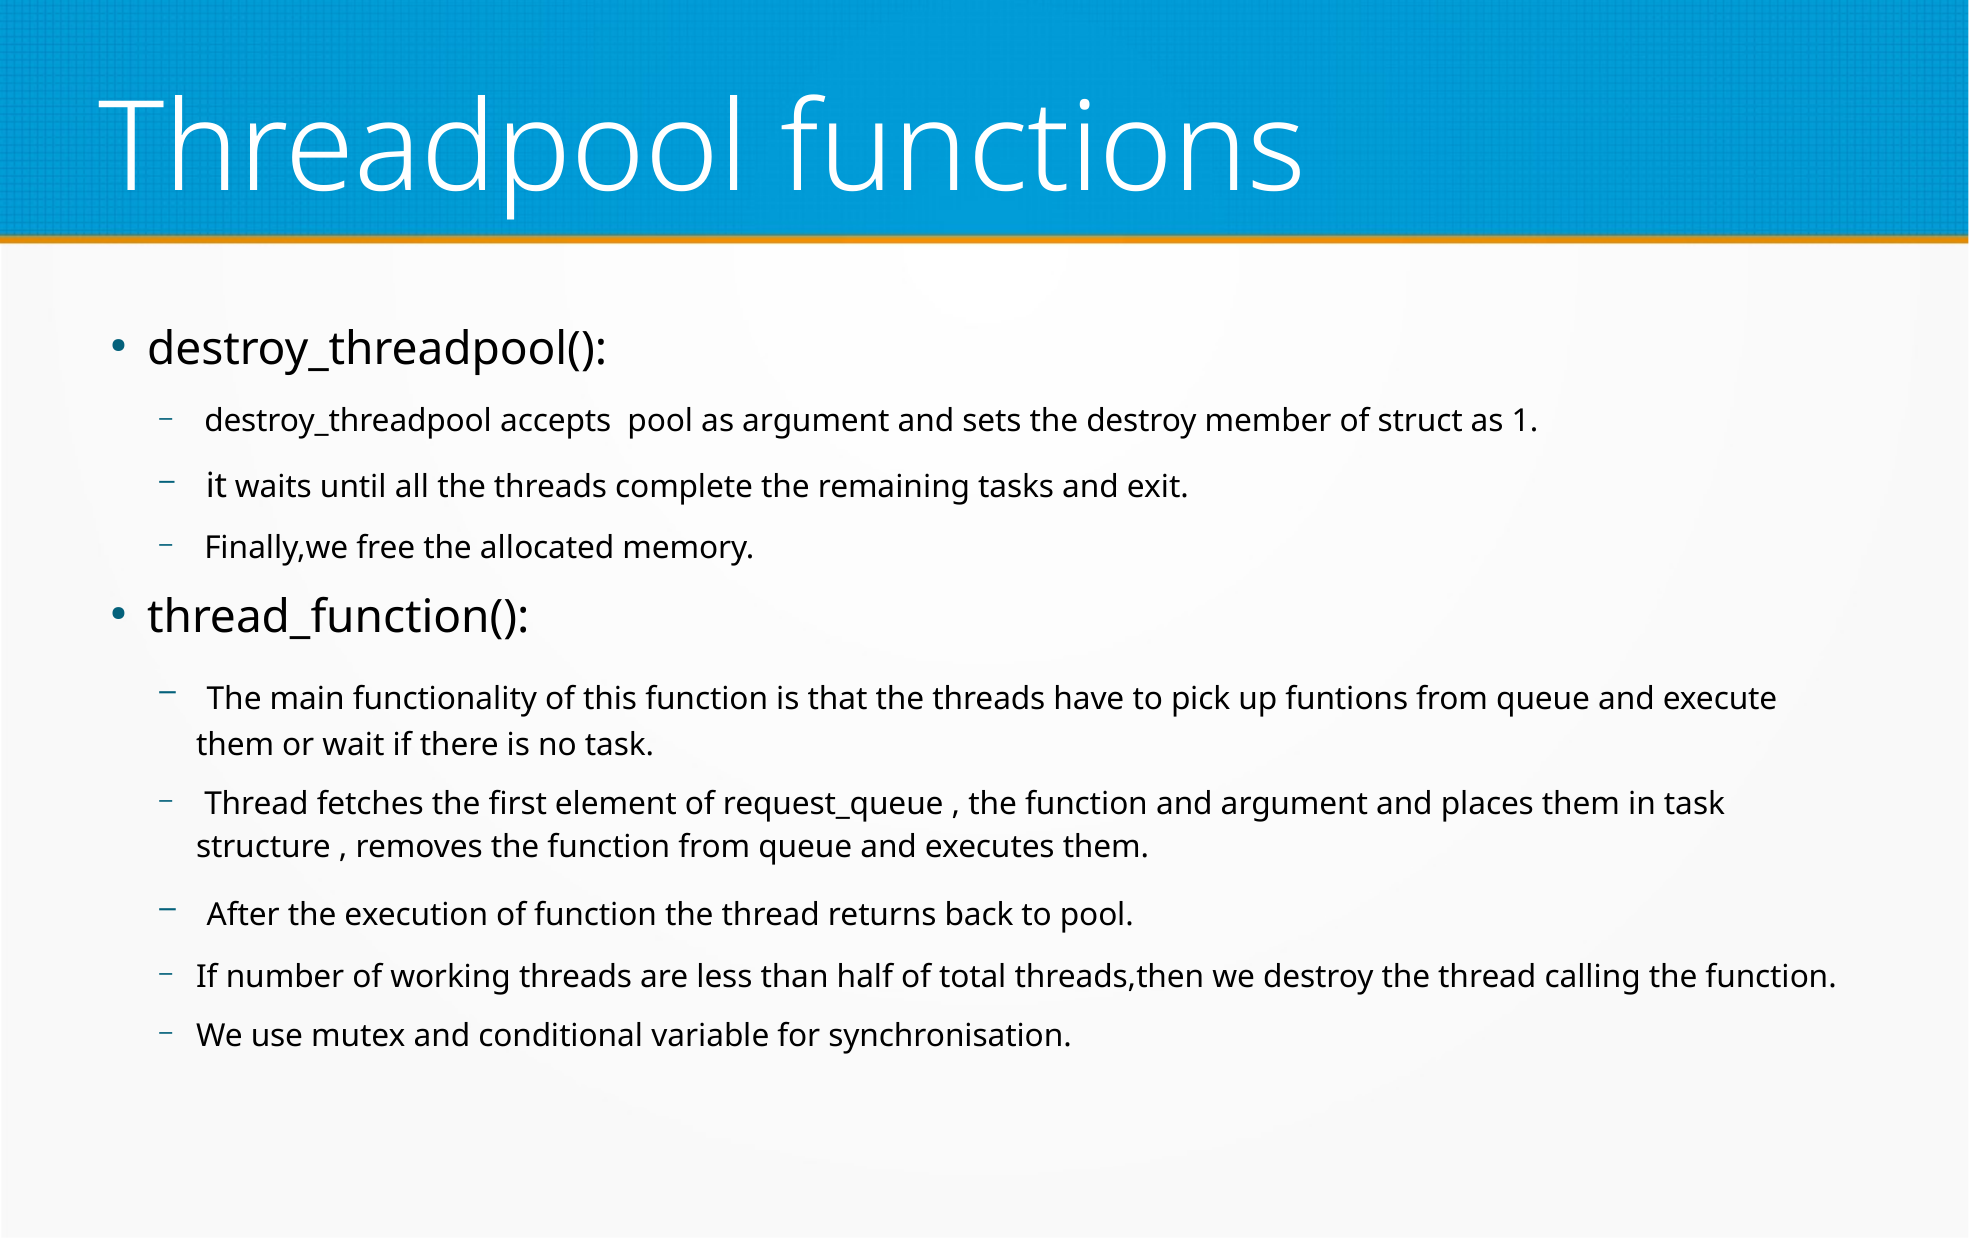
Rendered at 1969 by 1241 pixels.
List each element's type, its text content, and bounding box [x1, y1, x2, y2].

list destroy_threadpool(): destroy_threadpool accepts pool as argument and sets the destroy member of struct as 1. it waits until all the threads complete the remaining tasks and exit. Finally,we free the allocated memory. thread_function(): The main functionality of this function is that the threads have to pick up funtions from queue and execute them or wait if there is no task. Thread fetches the first element of request_queue , the function and argument and places them in task structure , removes the function from queue and executes them. After the execution of function the thread returns back to pool. If number of working threads are less than half of total threads,then we destroy the thread calling the function. We use mutex and conditional variable for synchronisation. [98, 315, 1861, 1081]
title Threadpool functions [98, 19, 1870, 227]
picture [0, 233, 1969, 1241]
